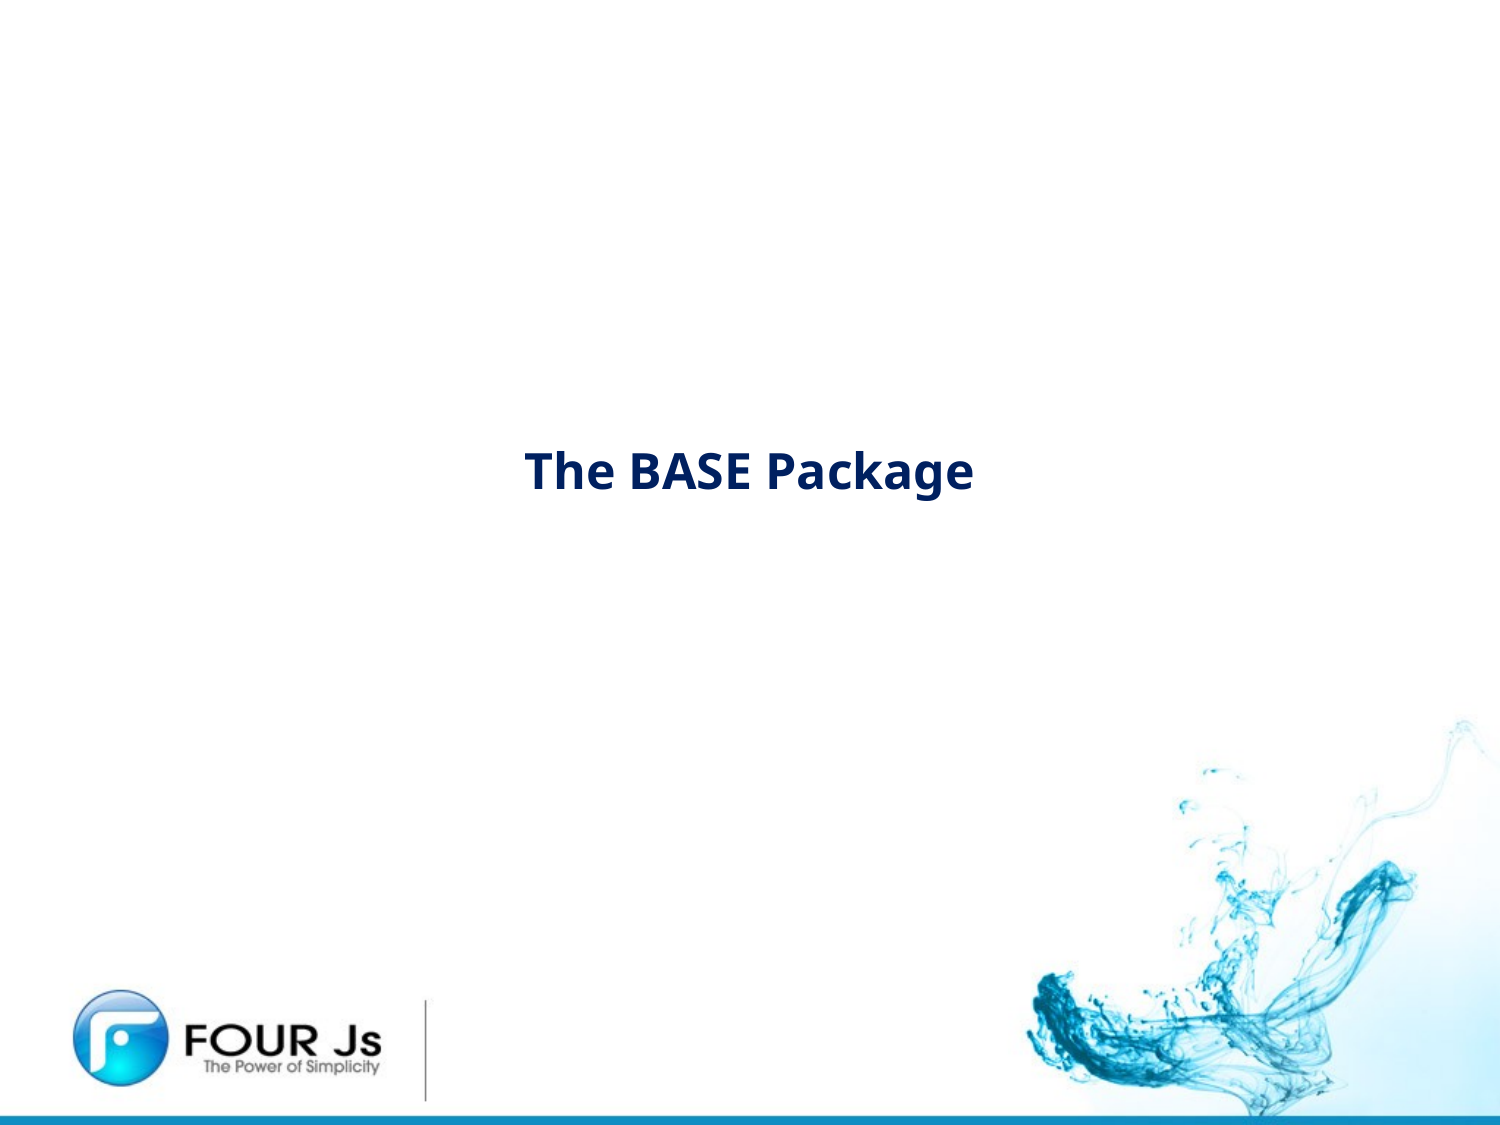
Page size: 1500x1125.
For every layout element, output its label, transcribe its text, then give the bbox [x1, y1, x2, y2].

picture [0, 0, 1500, 1122]
title The BASE Package [112, 349, 1388, 591]
